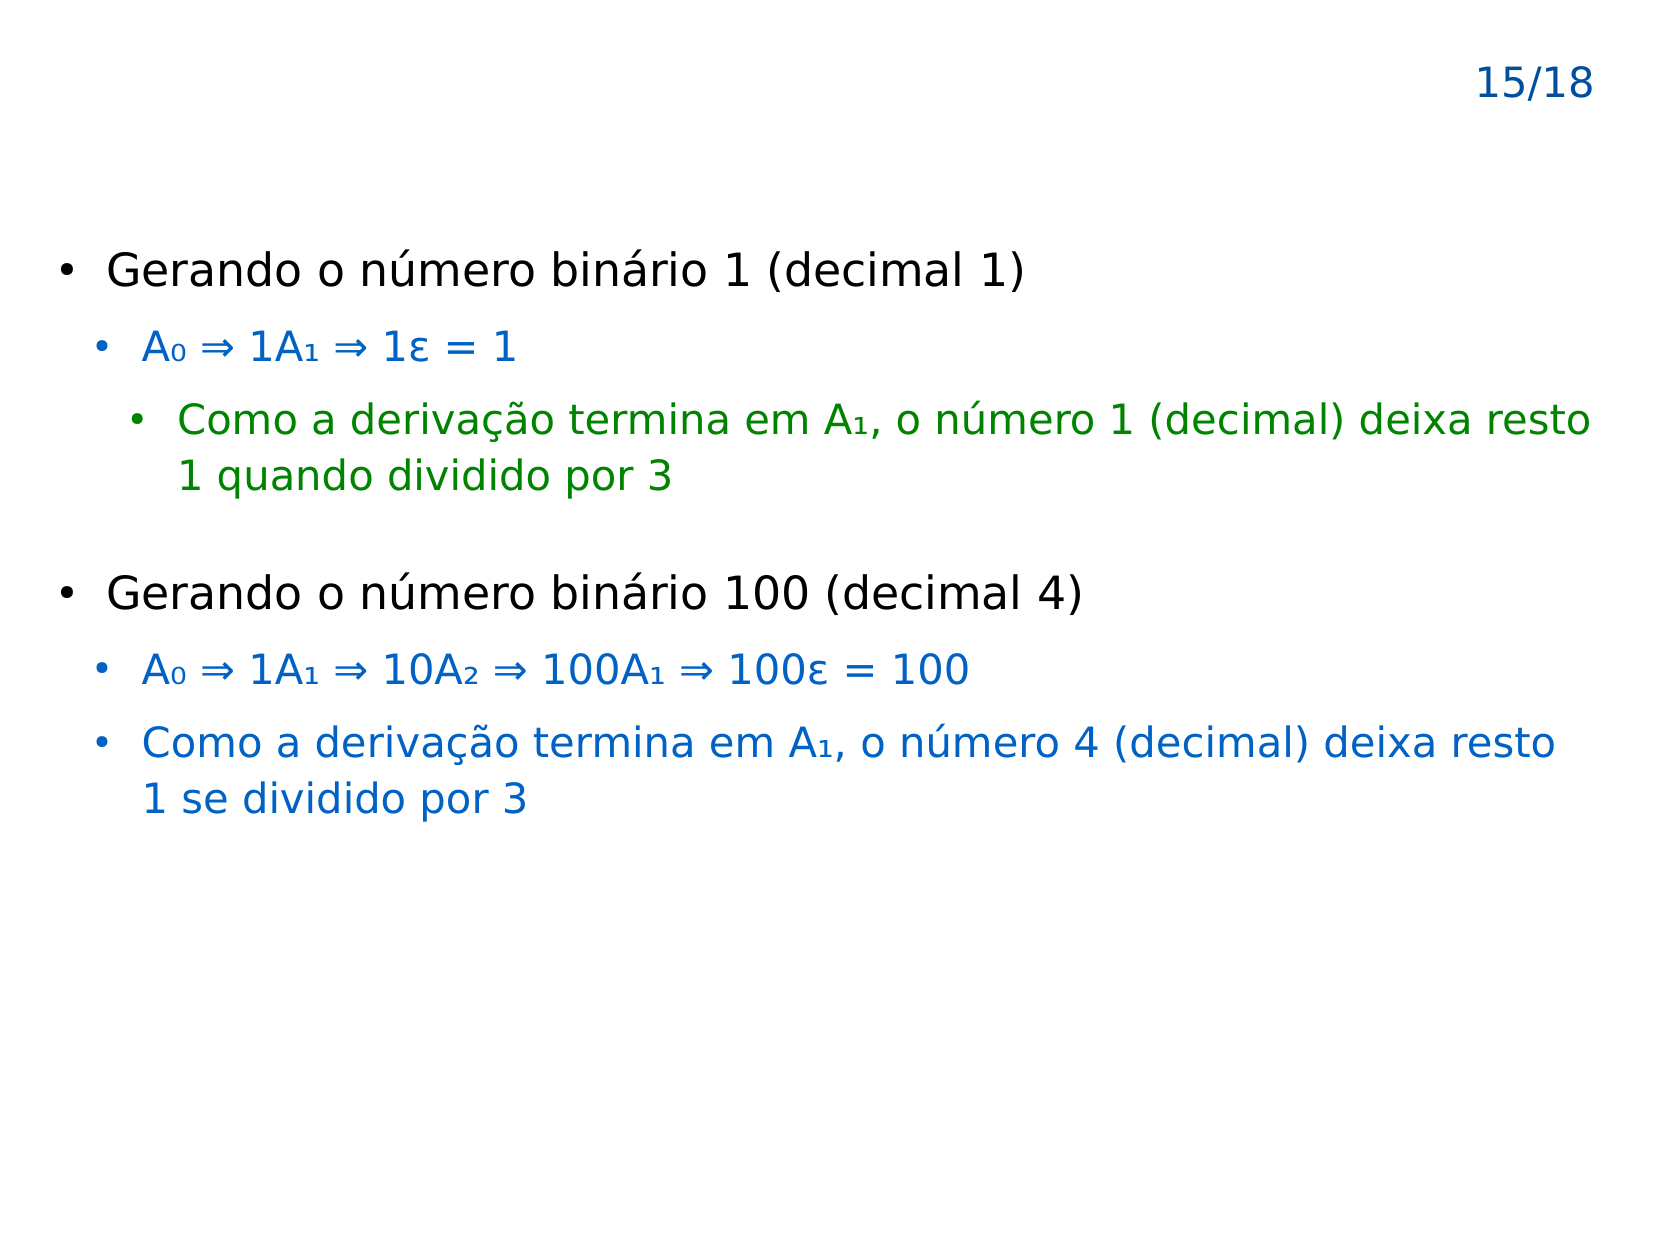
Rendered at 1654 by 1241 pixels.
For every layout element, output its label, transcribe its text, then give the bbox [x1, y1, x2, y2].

list Gerando o número binário 1 (decimal 1) A₀ ⇒ 1A₁ ⇒ 1ε = 1 Como a derivação termina em A₁, o número 1 (decimal) deixa resto 1 quando dividido por 3 Gerando o número binário 100 (decimal 4) A₀ ⇒ 1A₁ ⇒ 10A₂ ⇒ 100A₁ ⇒ 100ε = 100 Como a derivação termina em A₁, o número 4 (decimal) deixa resto 1 se dividido por 3 [59, 236, 1595, 1211]
